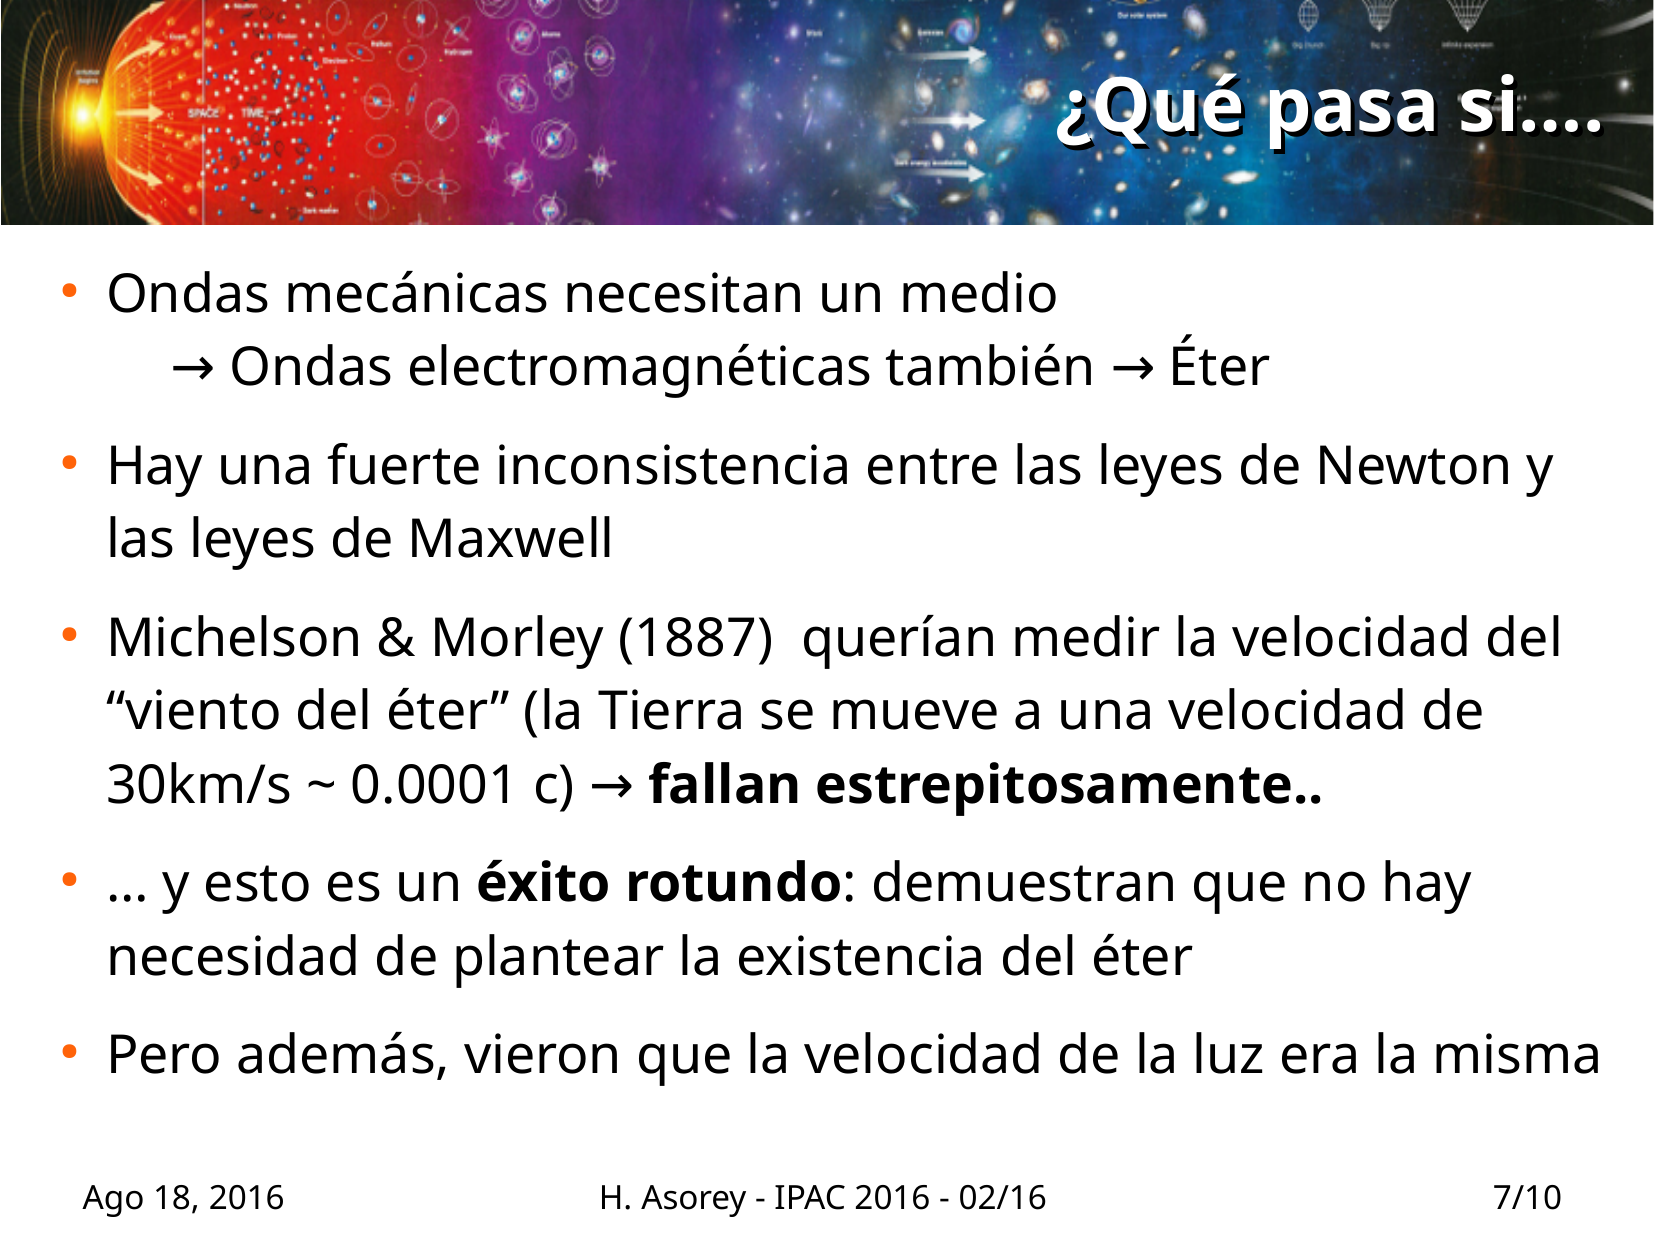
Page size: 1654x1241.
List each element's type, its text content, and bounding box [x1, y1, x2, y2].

picture [1, 0, 1654, 225]
list Ondas mecánicas necesitan un medio → Ondas electromagnéticas también → Éter Hay una fuerte inconsistencia entre las leyes de Newton y las leyes de Maxwell Michelson & Morley (1887) querían medir la velocidad del “viento del éter” (la Tierra se mueve a una velocidad de 30km/s ~ 0.0001 c) → fallan estrepitosamente.. … y esto es un éxito rotundo: demuestran que no hay necesidad de plantear la existencia del éter Pero además, vieron que la velocidad de la luz era la misma [45, 255, 1606, 1156]
title ¿Qué pasa si…. [45, 15, 1606, 191]
